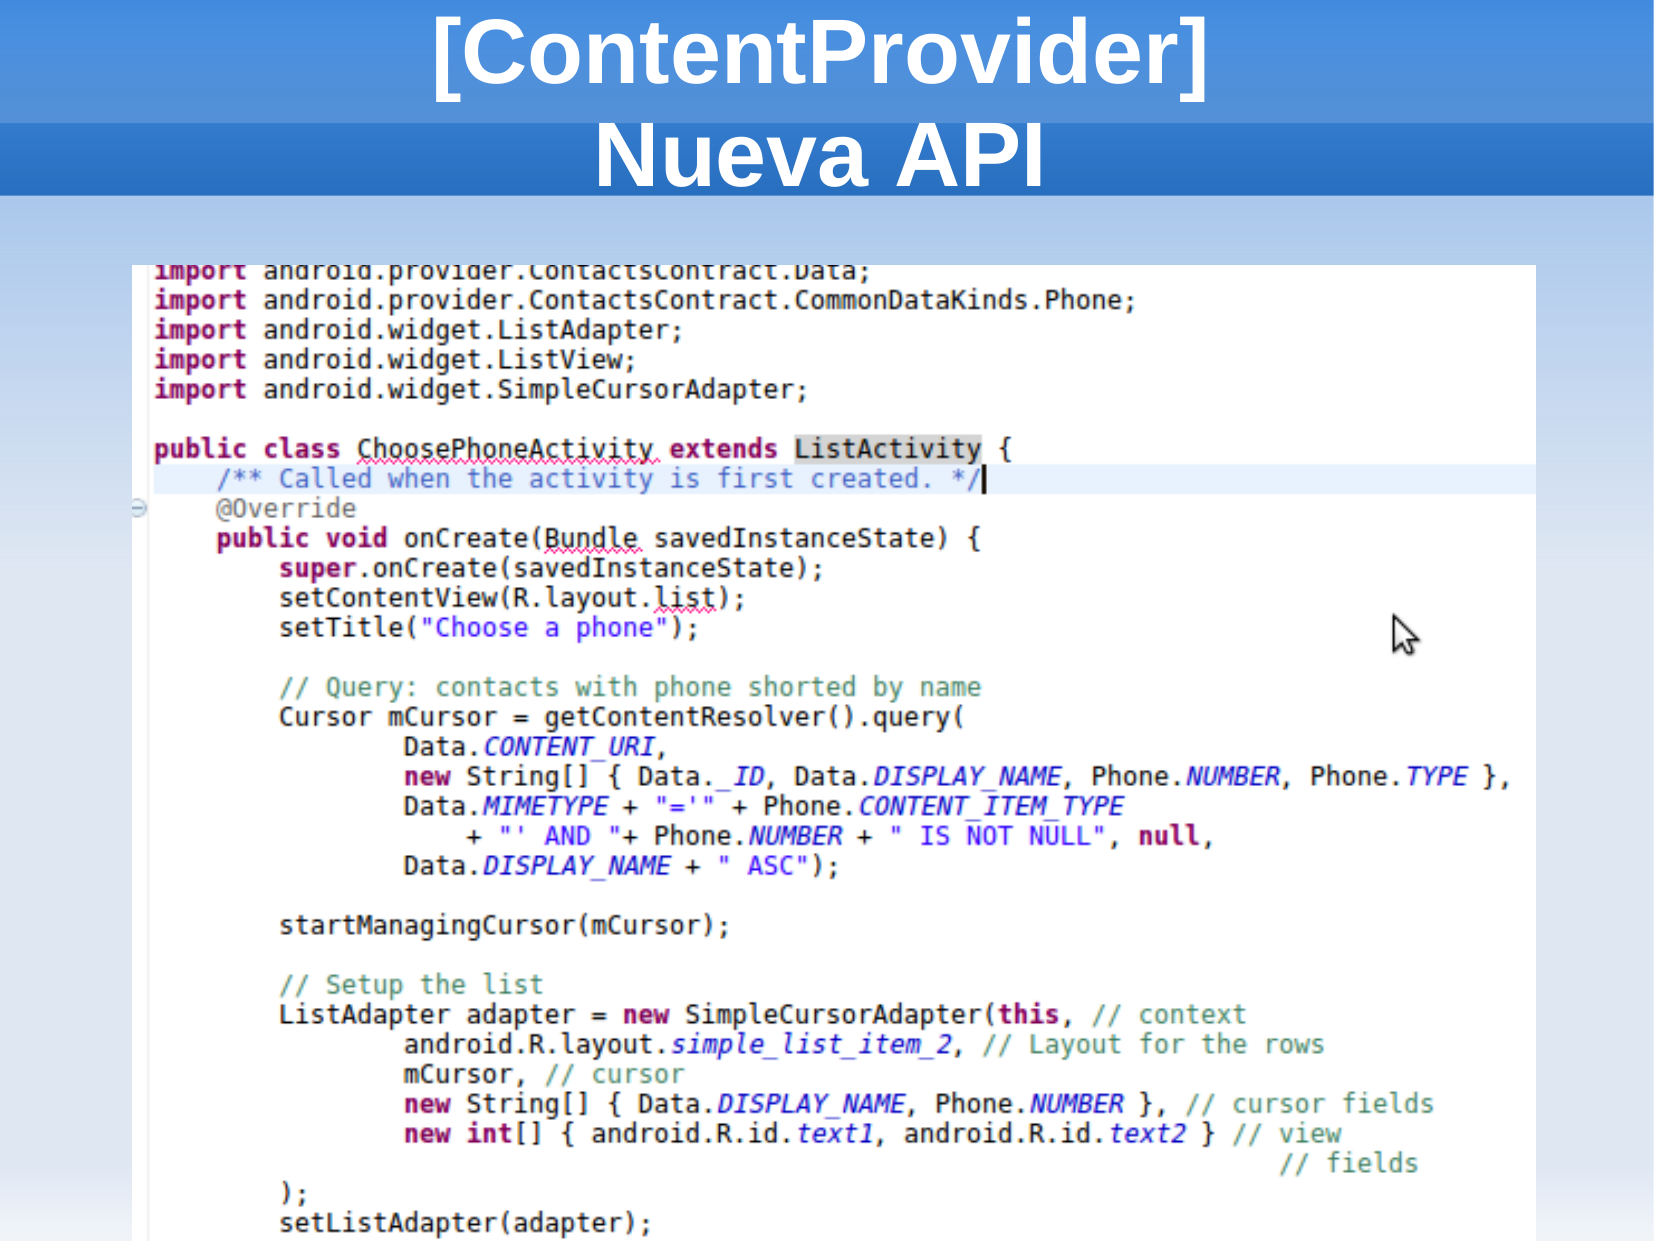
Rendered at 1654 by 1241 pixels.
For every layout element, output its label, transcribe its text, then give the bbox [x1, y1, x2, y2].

title [ContentProvider] Nueva API [76, 0, 1565, 208]
picture [0, 0, 1654, 1241]
